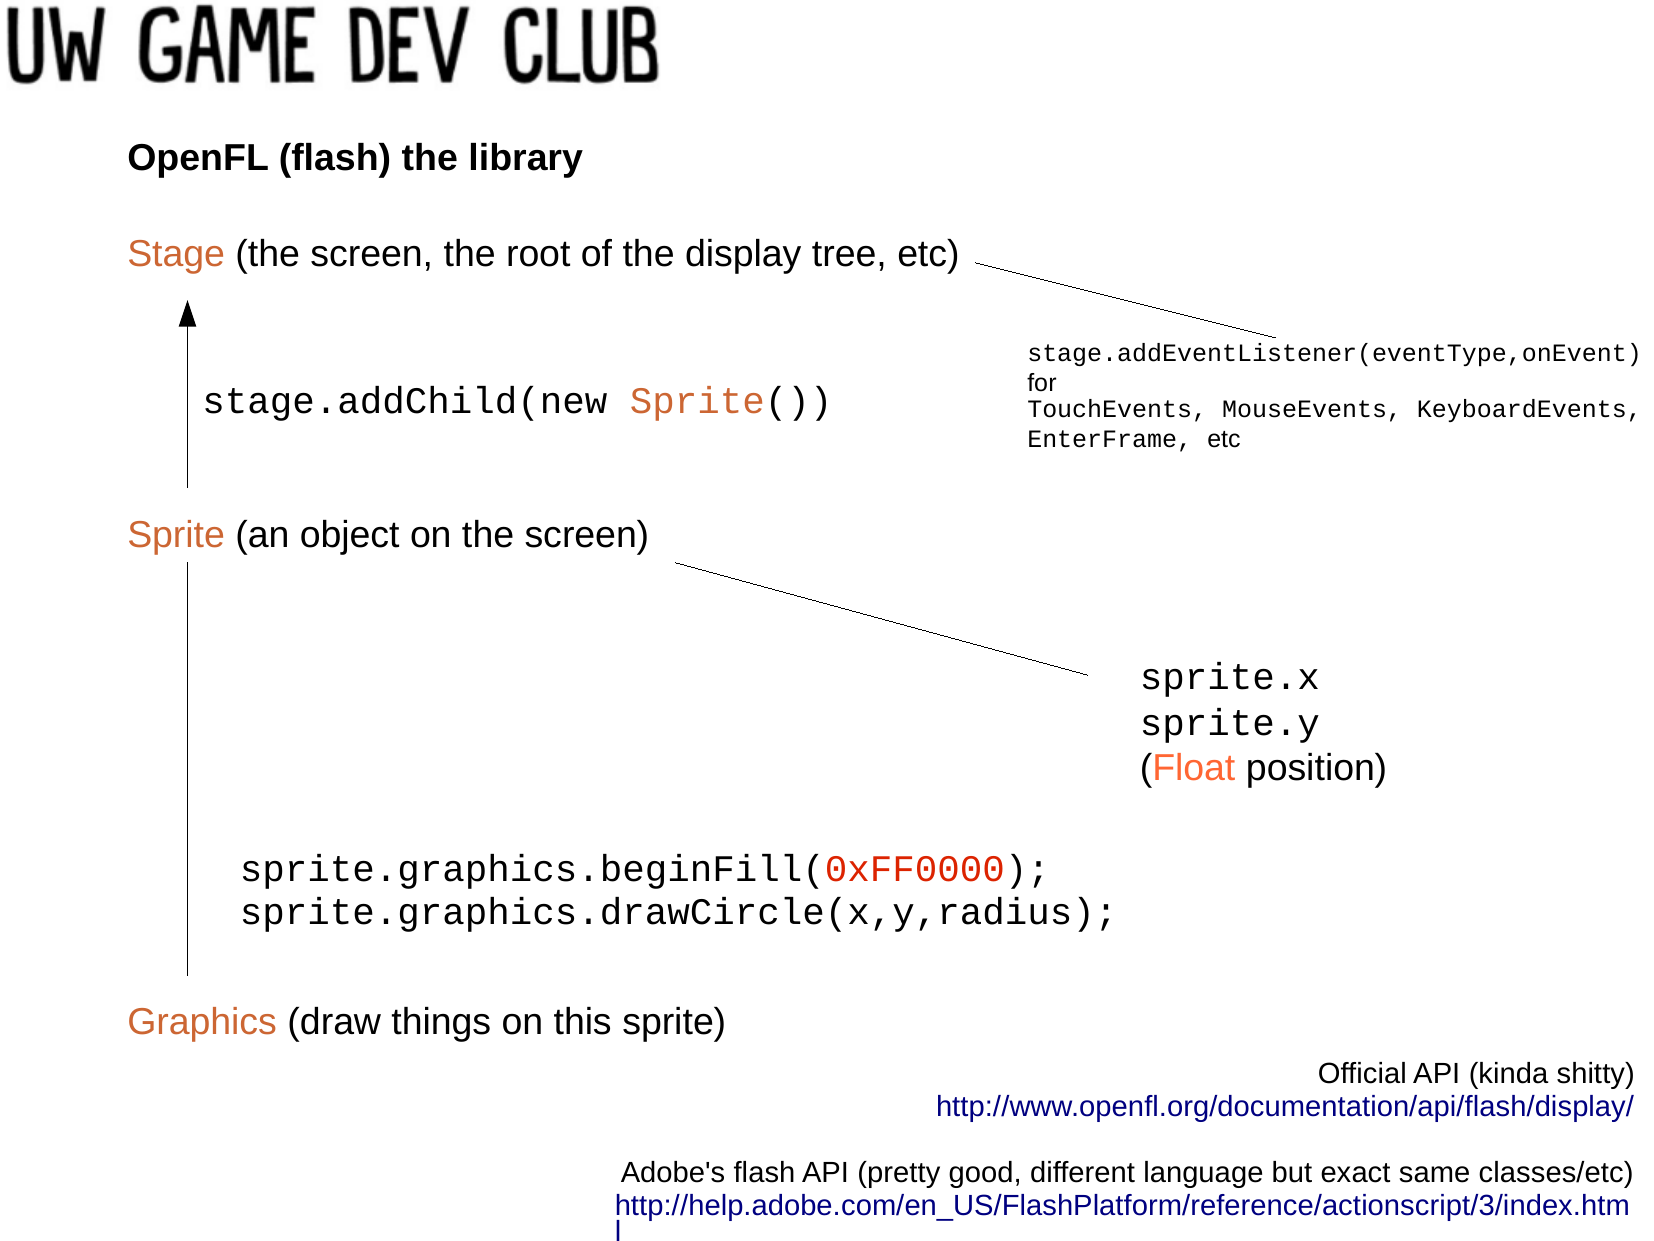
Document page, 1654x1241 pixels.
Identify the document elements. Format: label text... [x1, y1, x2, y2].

text_box Official API (kinda shitty) http://www.openfl.org/documentation/api/flash/display/ Adobe's flash API (pretty good, different language but exact same classes/etc) http://help.adobe.com/en_US/FlashPlatform/reference/actionscript/3/index.html [600, 1050, 1651, 1241]
text_box stage.addEventListener(eventType,onEvent) for TouchEvents, MouseEvents, KeyboardEvents, EnterFrame, etc [1012, 333, 1654, 459]
picture [1, 0, 676, 94]
text_box sprite.graphics.beginFill(0xFF0000); sprite.graphics.drawCircle(x,y,radius); [225, 843, 1238, 938]
text_box Stage (the screen, the root of the display tree, etc) [112, 225, 1163, 282]
text_box stage.addChild(new Sprite()) [187, 375, 976, 430]
text_box OpenFL (flash) the library [112, 129, 1613, 188]
text_box Graphics (draw things on this sprite) [112, 993, 901, 1051]
text_box sprite.x sprite.y (Float position) [1125, 651, 1426, 792]
text_box Sprite (an object on the screen) [112, 505, 1013, 563]
